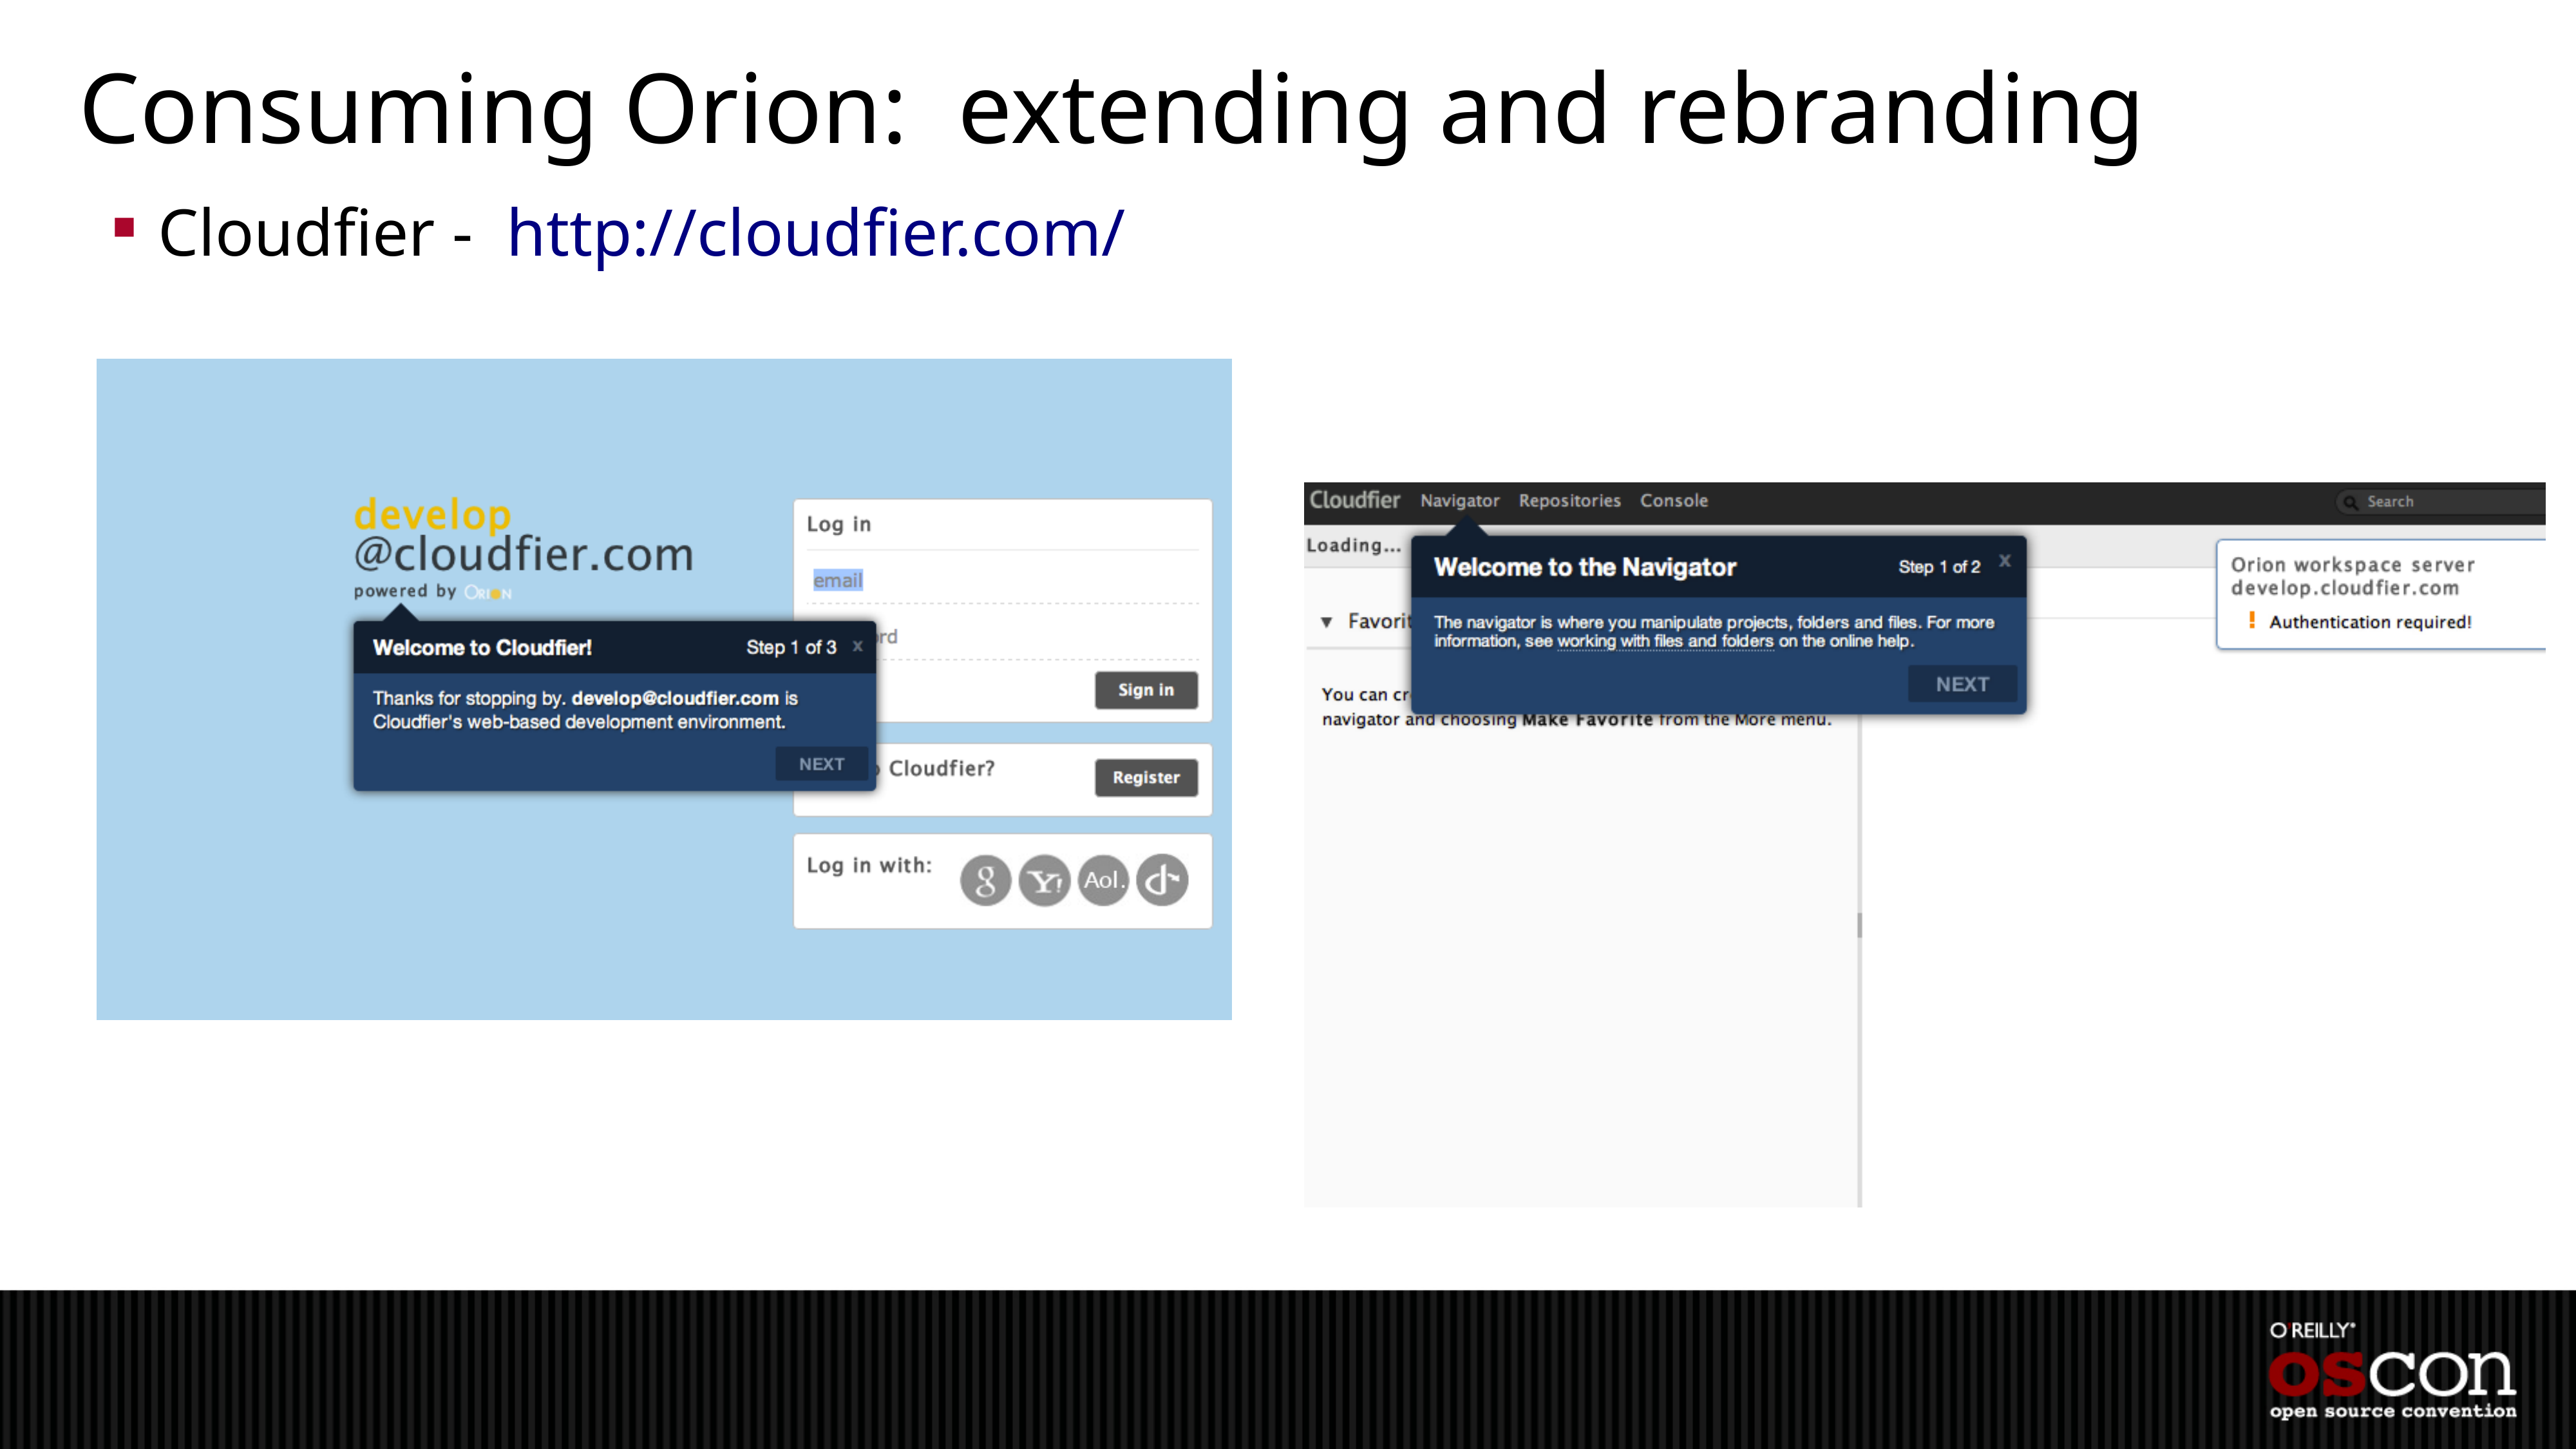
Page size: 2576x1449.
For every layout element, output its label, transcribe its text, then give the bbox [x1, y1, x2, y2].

picture [97, 359, 1232, 1020]
title Consuming Orion: extending and rebranding [73, 17, 2503, 192]
picture [0, 0, 2576, 1449]
list Cloudfier - http://cloudfier.com/ [76, 191, 2505, 1449]
